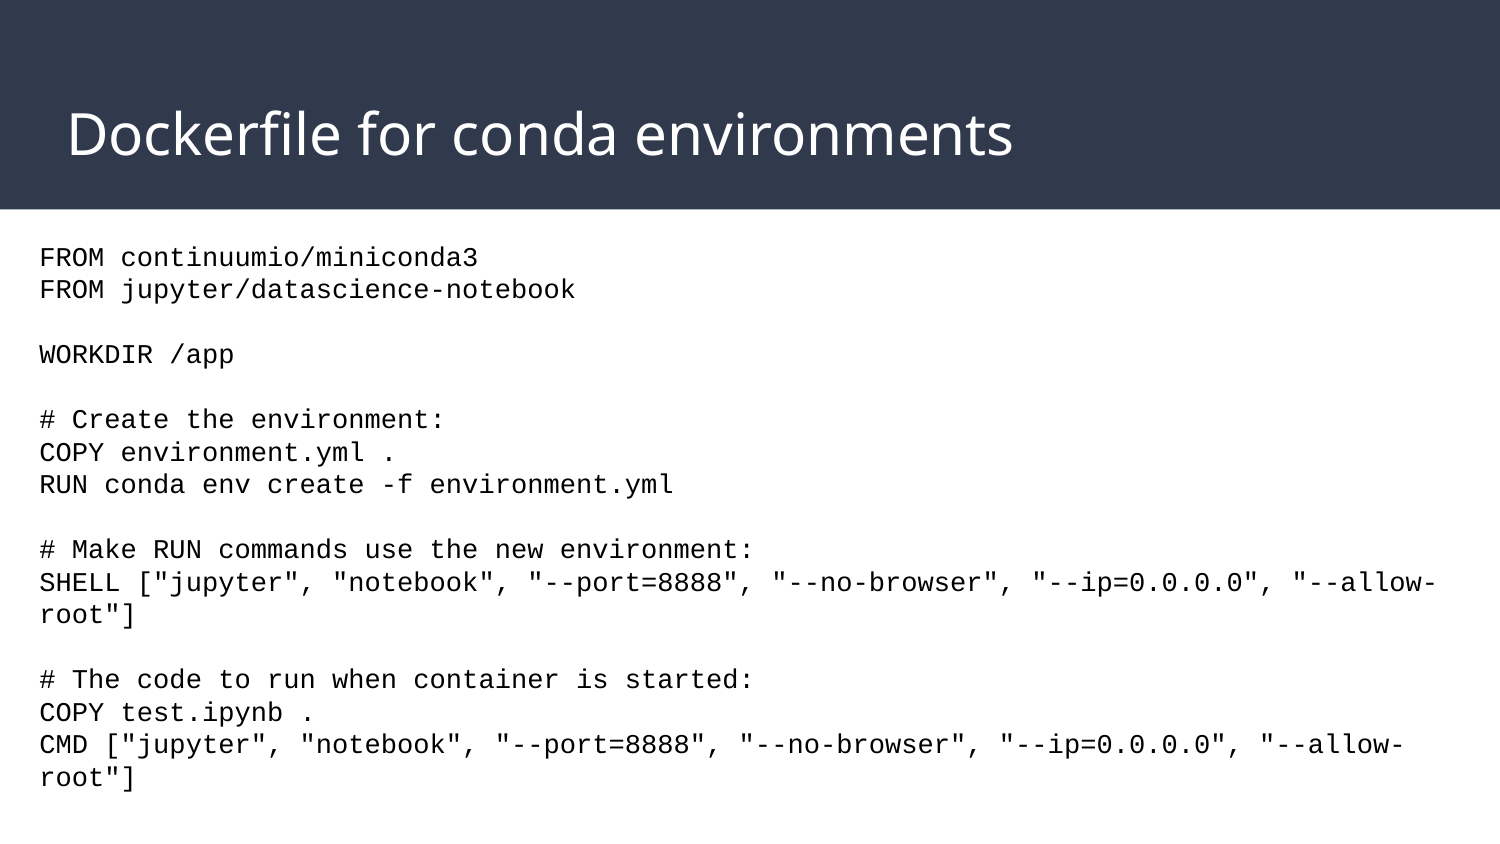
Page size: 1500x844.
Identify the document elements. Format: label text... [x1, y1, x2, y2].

text_box FROM continuumio/miniconda3 FROM jupyter/datascience-notebook WORKDIR /app # Create the environment: COPY environment.yml . RUN conda env create -f environment.yml # Make RUN commands use the new environment: SHELL ["jupyter", "notebook", "--port=8888", "--no-browser", "--ip=0.0.0.0", "--allow-root"] # The code to run when container is started: COPY test.ipynb . CMD ["jupyter", "notebook", "--port=8888", "--no-browser", "--ip=0.0.0.0", "--allow-root"] [24, 224, 1478, 803]
title Dockerfile for conda environments [51, 82, 1449, 185]
